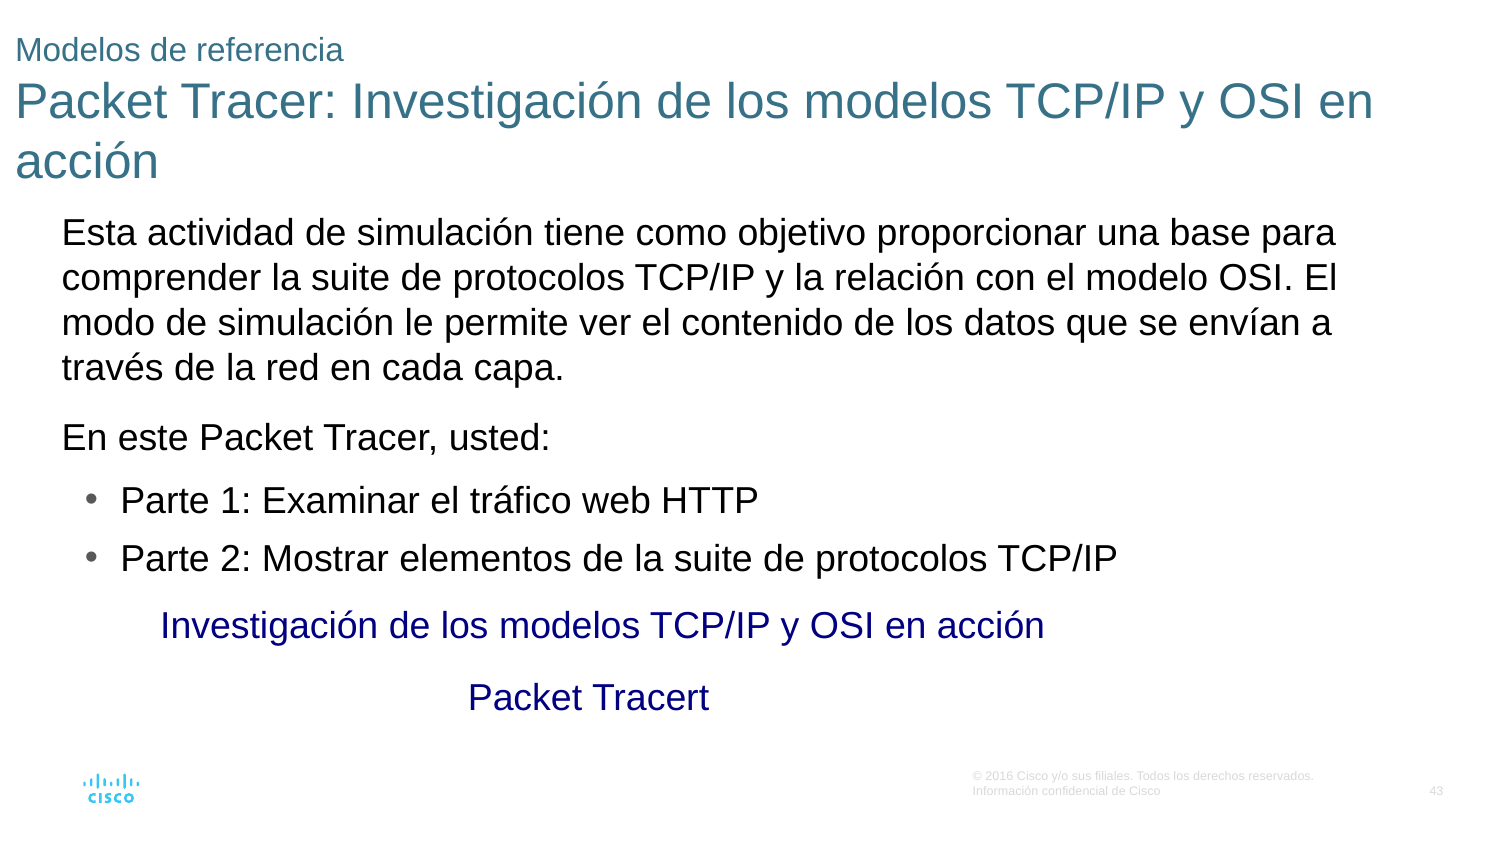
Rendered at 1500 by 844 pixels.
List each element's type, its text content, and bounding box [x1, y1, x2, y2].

title Modelos de referencia Packet Tracer: Investigación de los modelos TCP/IP y OSI en acción [0, 46, 1500, 171]
text_box Investigación de los modelos TCP/IP y OSI en acción [145, 597, 1334, 673]
list Esta actividad de simulación tiene como objetivo proporcionar una base para comprender la suite de protocolos TCP/IP y la relación con el modelo OSI. El modo de simulación le permite ver el contenido de los datos que se envían a través de la red en cada capa. En este Packet Tracer, usted: Parte 1: Examinar el tráfico web HTTP Parte 2: Mostrar elementos de la suite de protocolos TCP/IP [46, 200, 1454, 720]
text_box Packet Tracert [453, 669, 826, 745]
